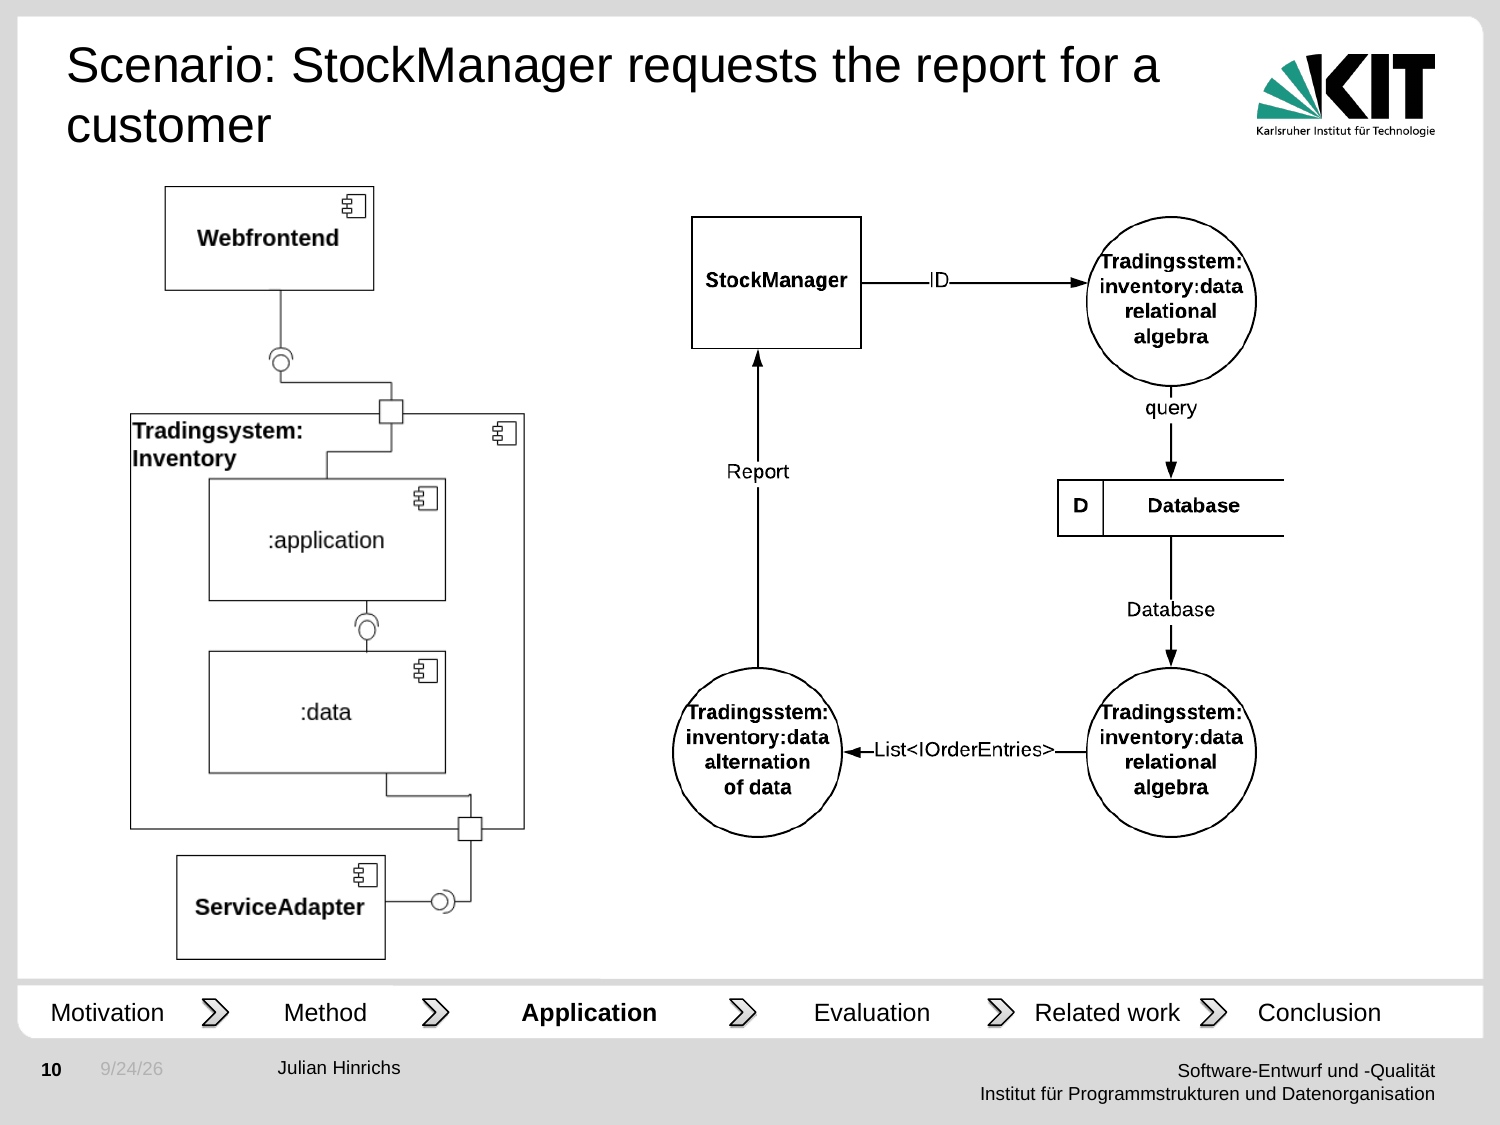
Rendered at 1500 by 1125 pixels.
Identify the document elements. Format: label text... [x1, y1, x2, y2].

text_box [729, 999, 756, 1026]
text_box Application [506, 989, 673, 1035]
text_box [988, 999, 1015, 1026]
text_box Related work [1019, 989, 1196, 1035]
text_box [202, 999, 229, 1026]
text_box [1200, 999, 1227, 1026]
picture [0, 0, 1500, 1125]
text_box Evaluation [798, 989, 946, 1035]
text_box [422, 999, 449, 1026]
text_box Motivation [35, 989, 180, 1035]
title Scenario: StockManager requests the report for a customer [66, 60, 1201, 153]
text_box Conclusion [1243, 989, 1488, 1035]
slide_number 9/27/18 [100, 1057, 271, 1117]
text_box Method [269, 989, 383, 1035]
